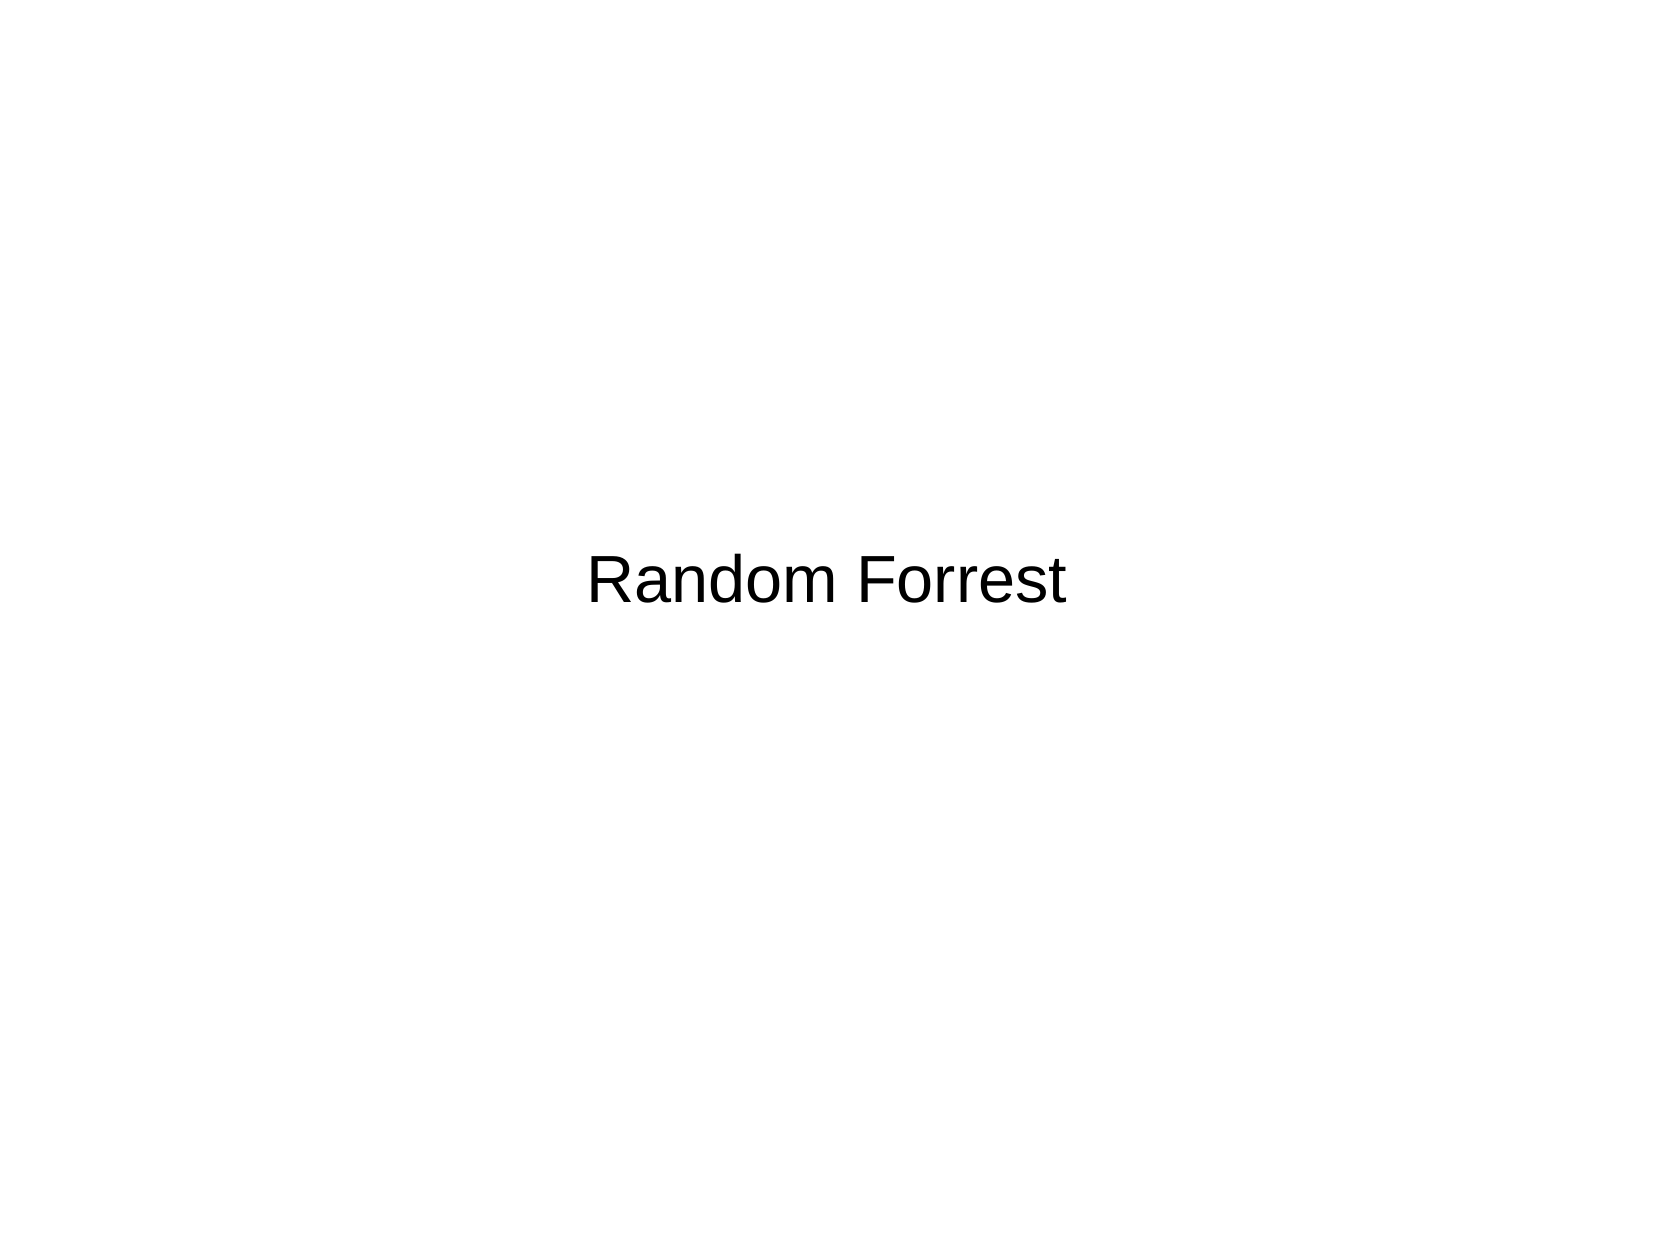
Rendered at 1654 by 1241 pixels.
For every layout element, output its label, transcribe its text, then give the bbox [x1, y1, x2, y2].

subtitle Random Forrest [82, 56, 1571, 1102]
